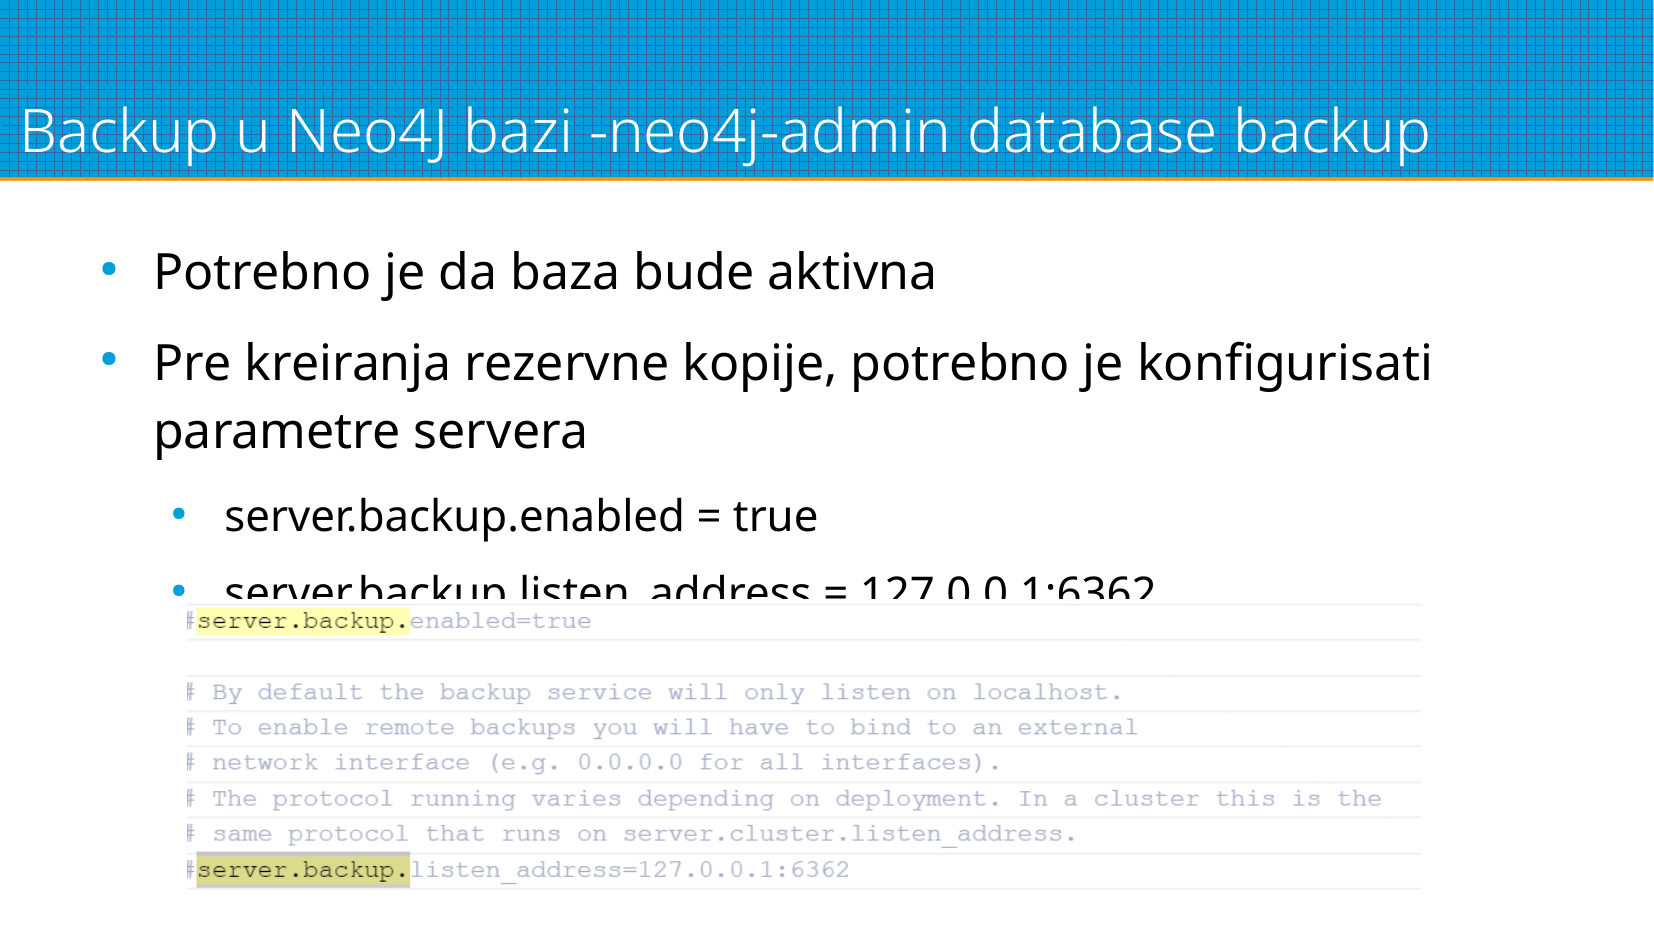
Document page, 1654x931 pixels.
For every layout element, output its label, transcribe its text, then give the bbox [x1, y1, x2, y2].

list Potrebno je da baza bude aktivna Pre kreiranja rezervne kopije, potrebno je konfigurisati parametre servera server.backup.enabled = true server.backup.listen_address = 127.0.0.1:6362 [82, 236, 1563, 811]
picture [187, 599, 1421, 901]
title Backup u Neo4J bazi -neo4j-admin database backup [0, 14, 1463, 171]
